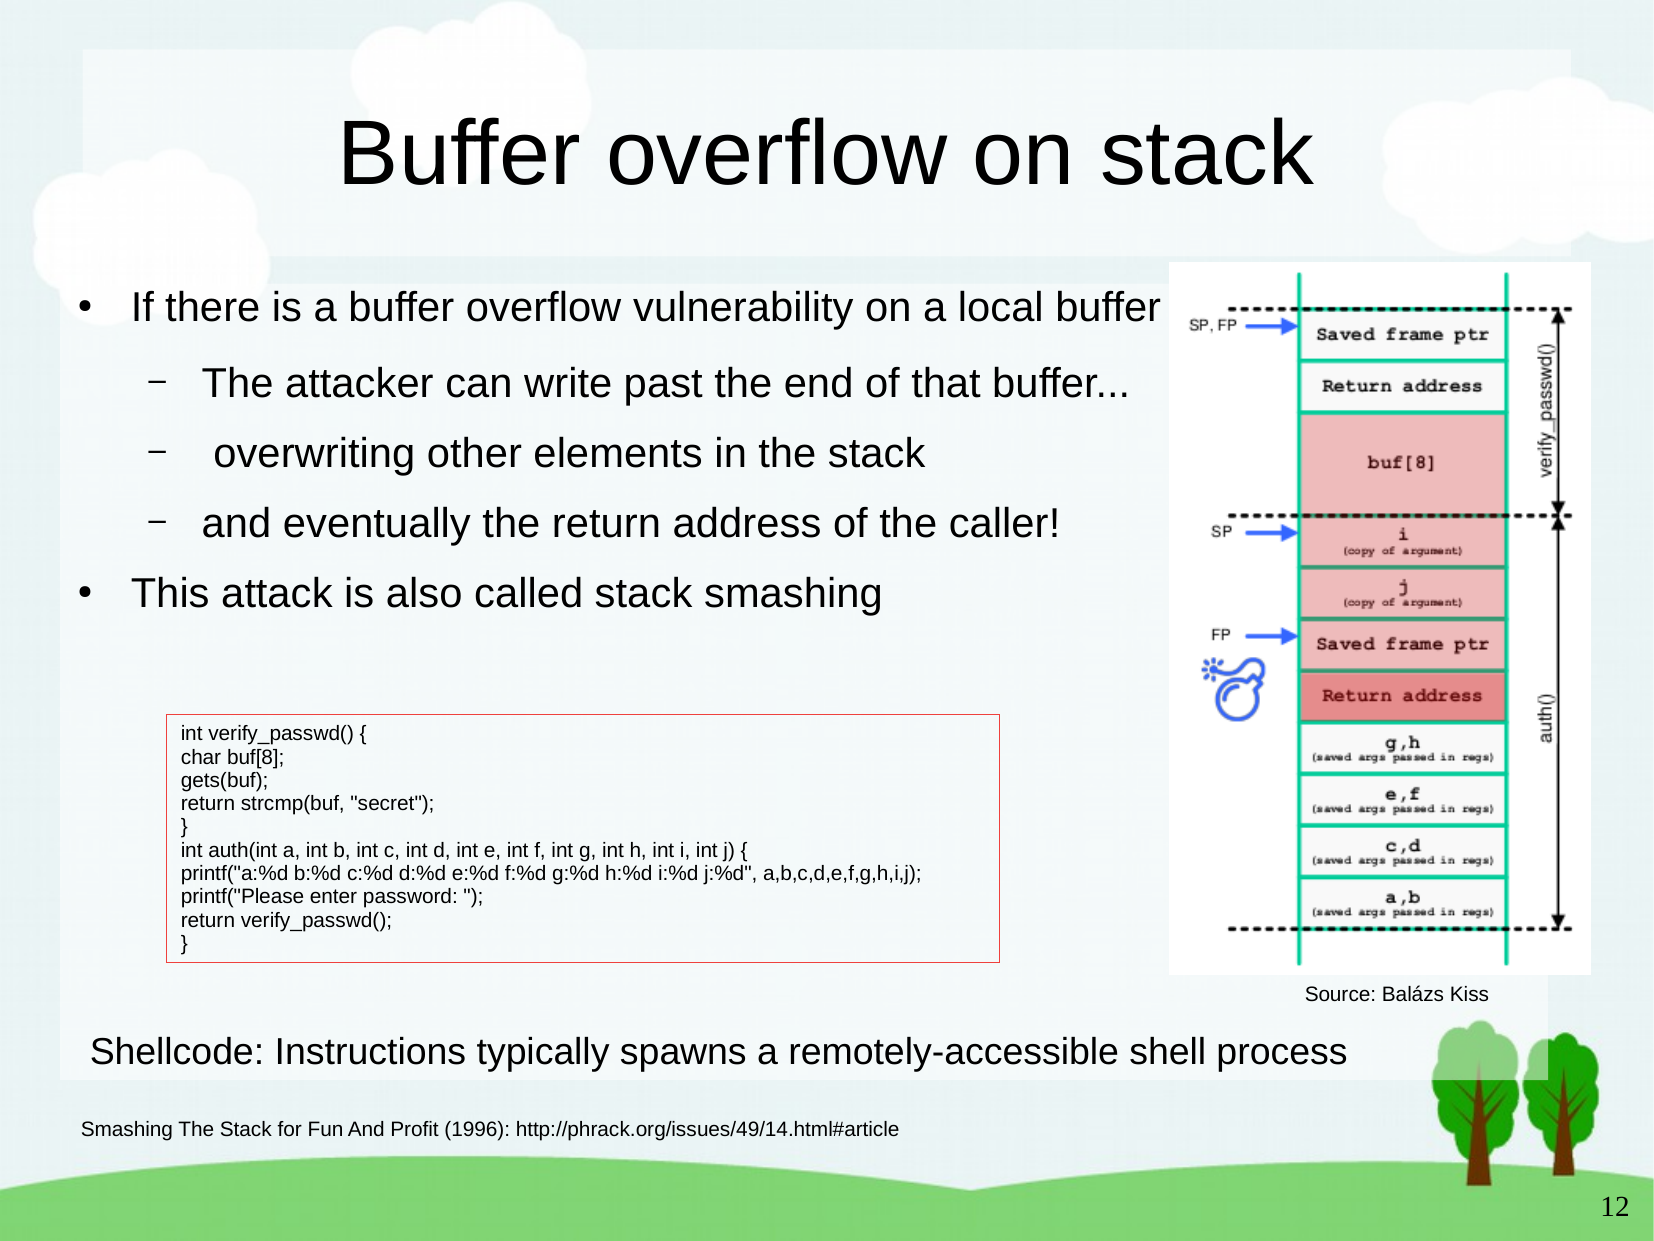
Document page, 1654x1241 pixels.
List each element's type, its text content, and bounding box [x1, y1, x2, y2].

title Buffer overflow on stack [82, 49, 1571, 257]
list If there is a buffer overflow vulnerability on a local buffer The attacker can write past the end of that buffer... overwriting other elements in the stack and eventually the return address of the caller! This attack is also called stack smashing [60, 283, 1549, 1081]
text_box Smashing The Stack for Fun And Profit (1996): http://phrack.org/issues/49/14.html#article [66, 1110, 915, 1149]
text_box Source: Balázs Kiss [1290, 975, 1576, 1014]
table_header int verify_passwd() { char buf[8]; gets(buf); return strcmp(buf, "secret"); } int auth(int a, int b, int c, int d, int e, int f, int g, int h, int i, int j) { printf("a:%d b:%d c:%d d:%d e:%d f:%d g:%d h:%d i:%d j:%d", a,b,c,d,e,f,g,h,i,j); printf("Please enter password: "); return verify_passwd(); } [167, 715, 999, 962]
text_box Shellcode: Instructions typically spawns a remotely-accessible shell process [75, 1023, 1363, 1081]
picture [0, 0, 1654, 1241]
